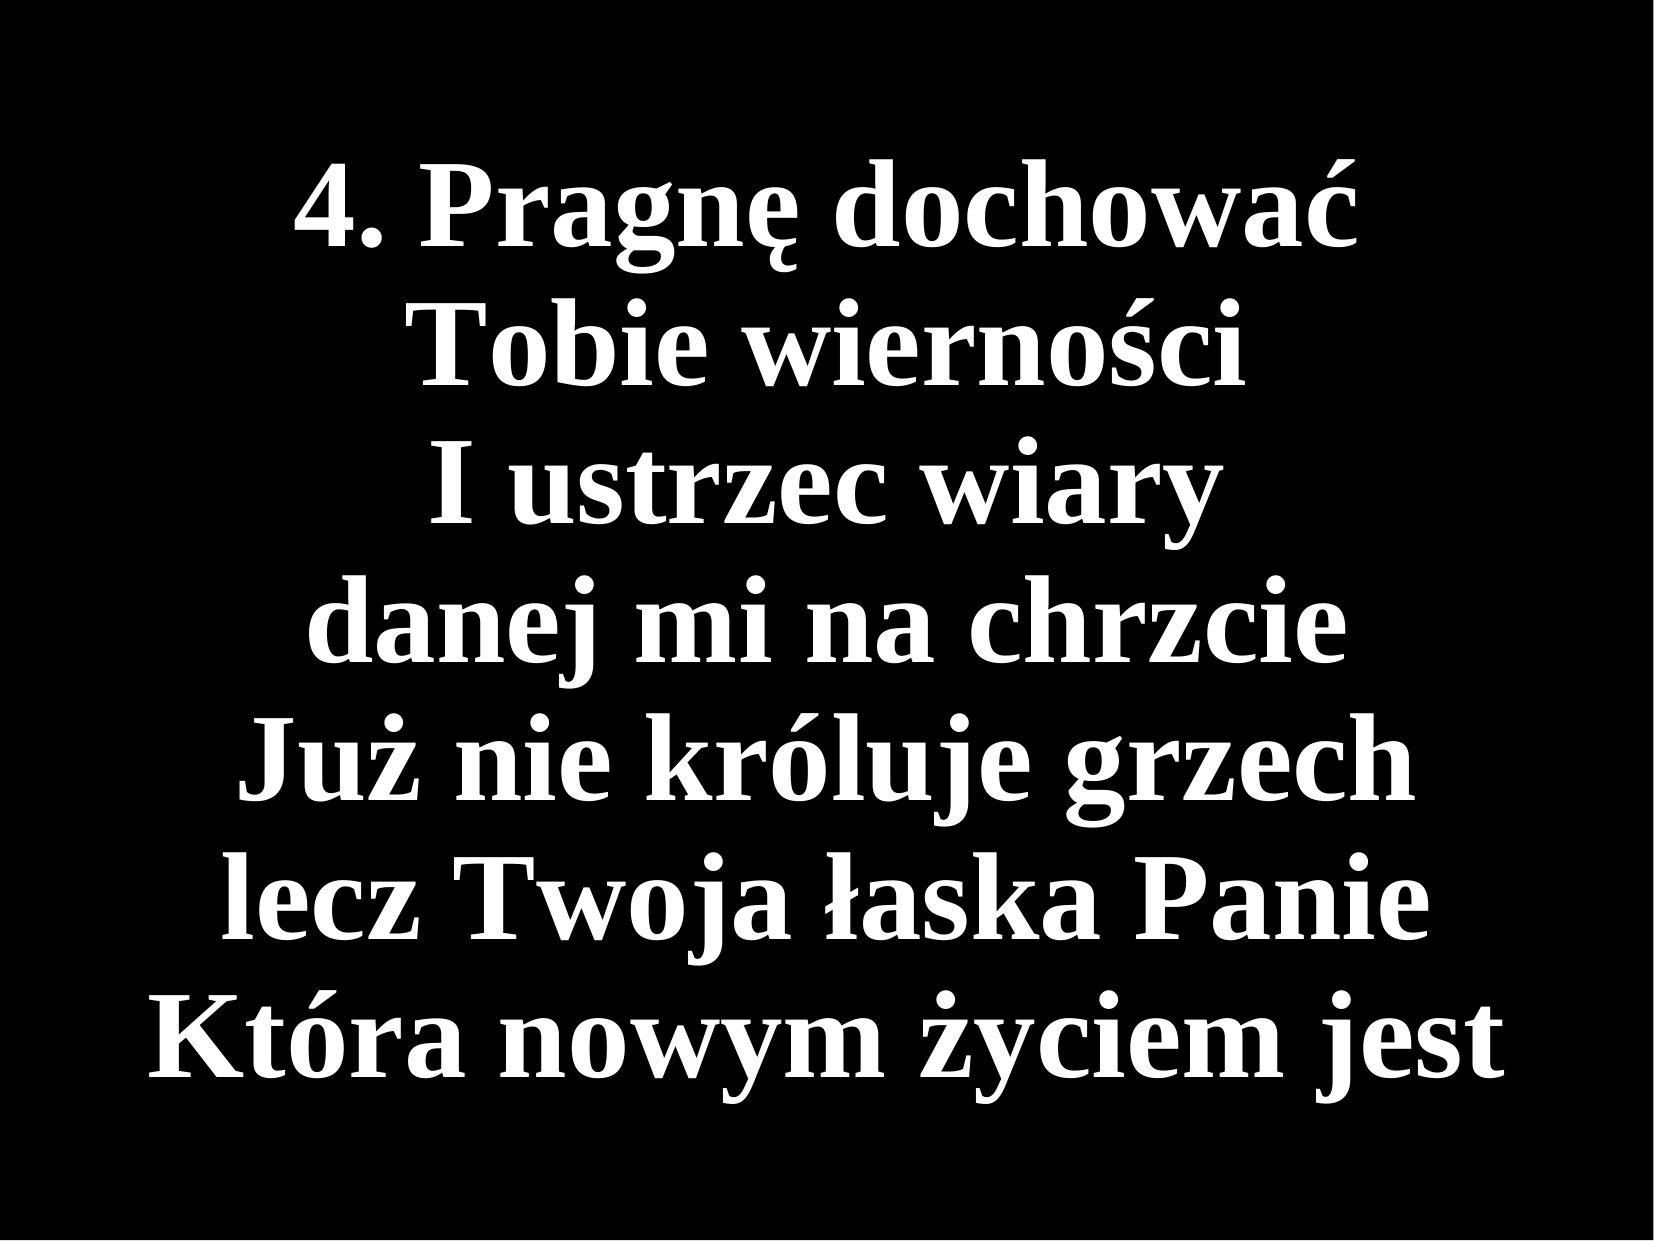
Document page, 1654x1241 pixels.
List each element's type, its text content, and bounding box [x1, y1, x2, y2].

title 4. Pragnę dochować Tobie wierności I ustrzec wiary danej mi na chrzcie Już nie króluje grzech lecz Twoja łaska Panie Która nowym życiem jest [0, 0, 1654, 1241]
